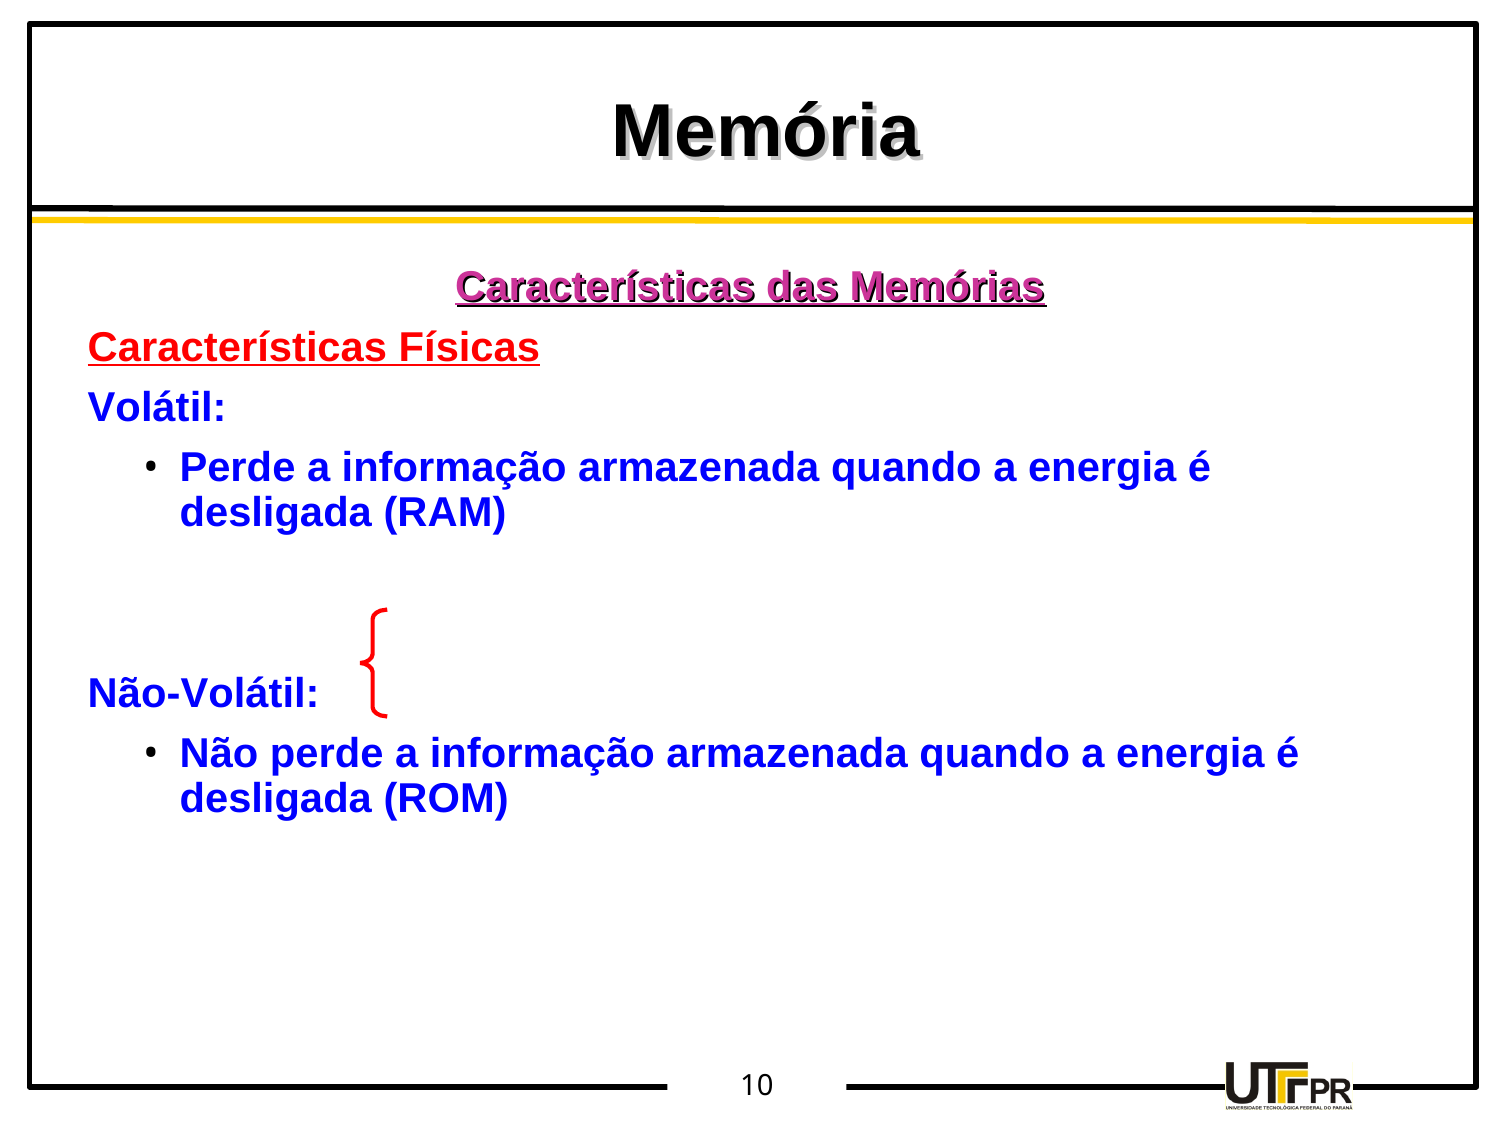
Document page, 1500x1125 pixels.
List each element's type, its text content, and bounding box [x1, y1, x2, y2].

text_box Memória [29, 29, 1477, 207]
picture [1225, 1062, 1353, 1110]
list Características das Memórias Características Físicas Volátil: Perde a informação armazenada quando a energia é desligada (RAM) Não-Volátil: Não perde a informação armazenada quando a energia é desligada (ROM) [72, 257, 1428, 1027]
